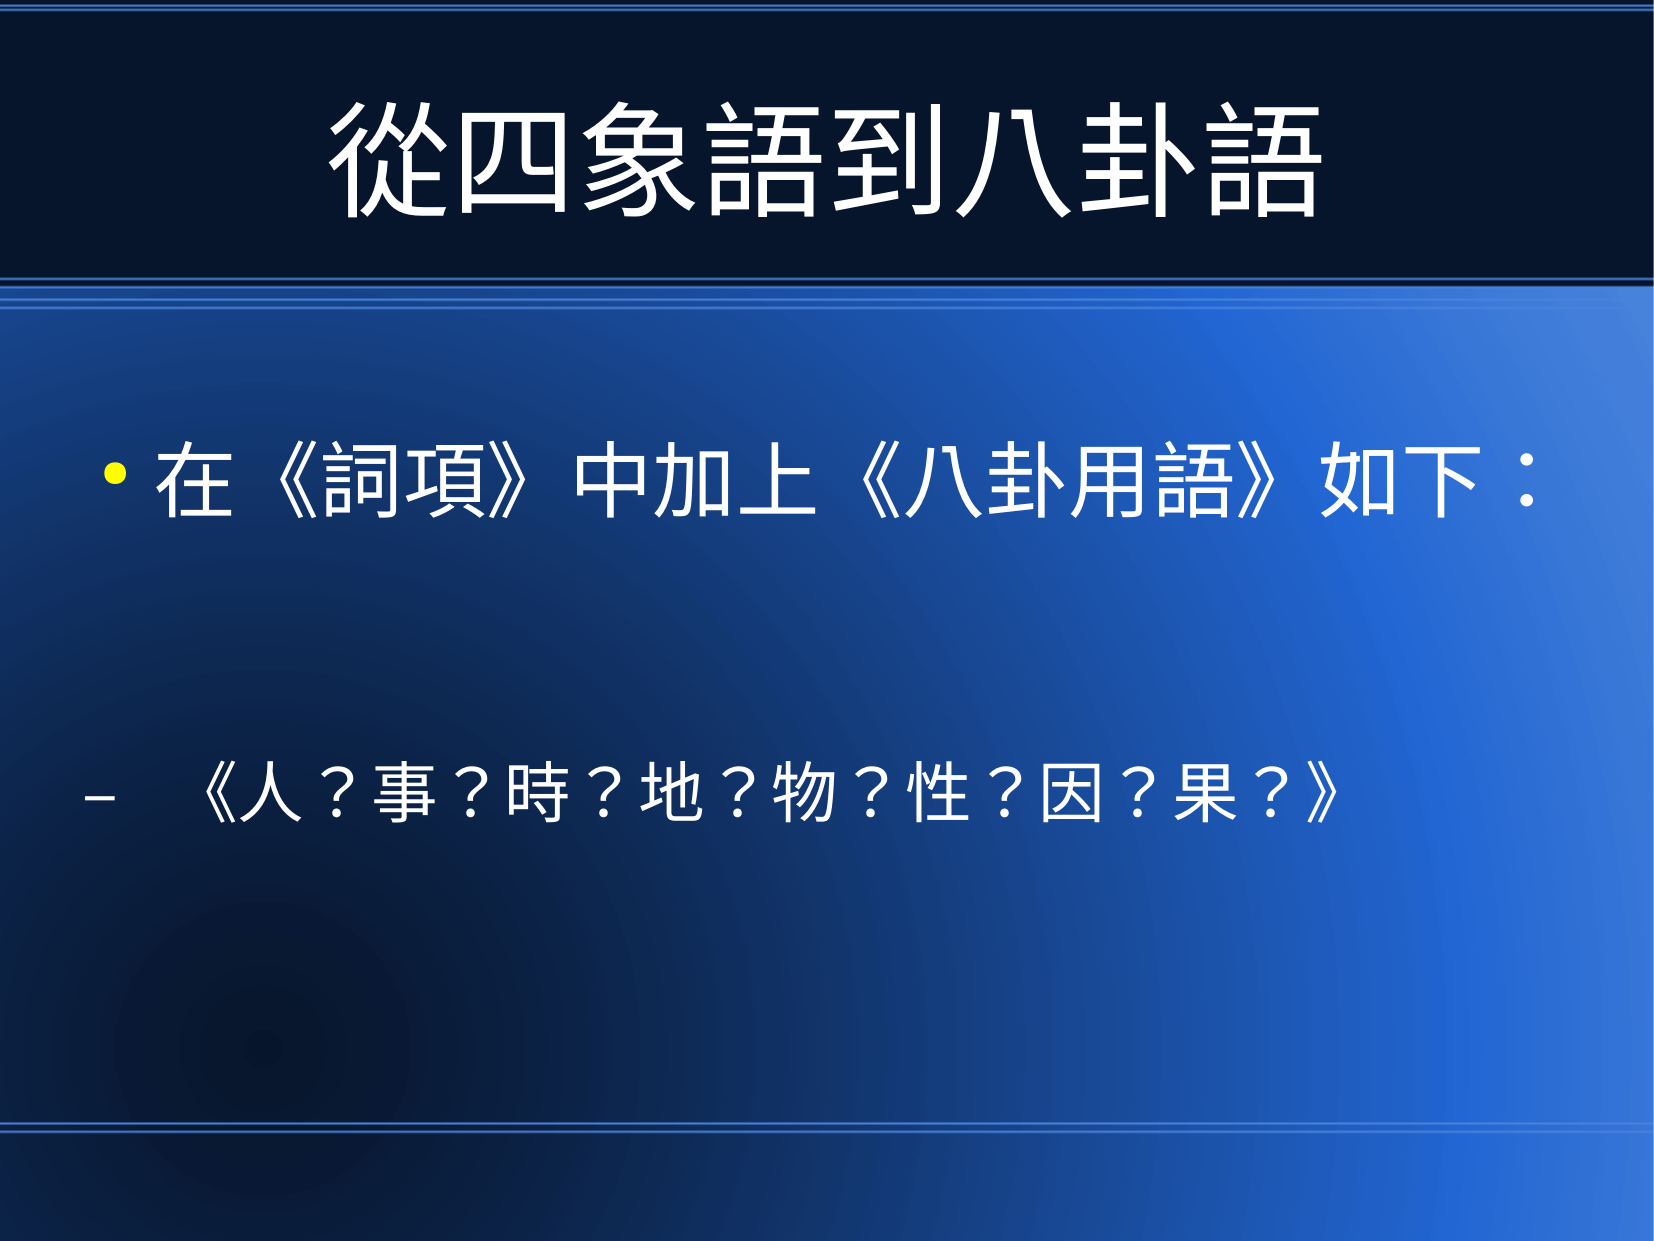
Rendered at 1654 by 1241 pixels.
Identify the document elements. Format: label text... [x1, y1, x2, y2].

picture [0, 0, 1654, 1241]
list 在《詞項》中加上《八卦用語》如下： – 《人？事？時？地？物？性？因？果？》 [82, 355, 1607, 1241]
title 從四象語到八卦語 [82, 49, 1571, 257]
